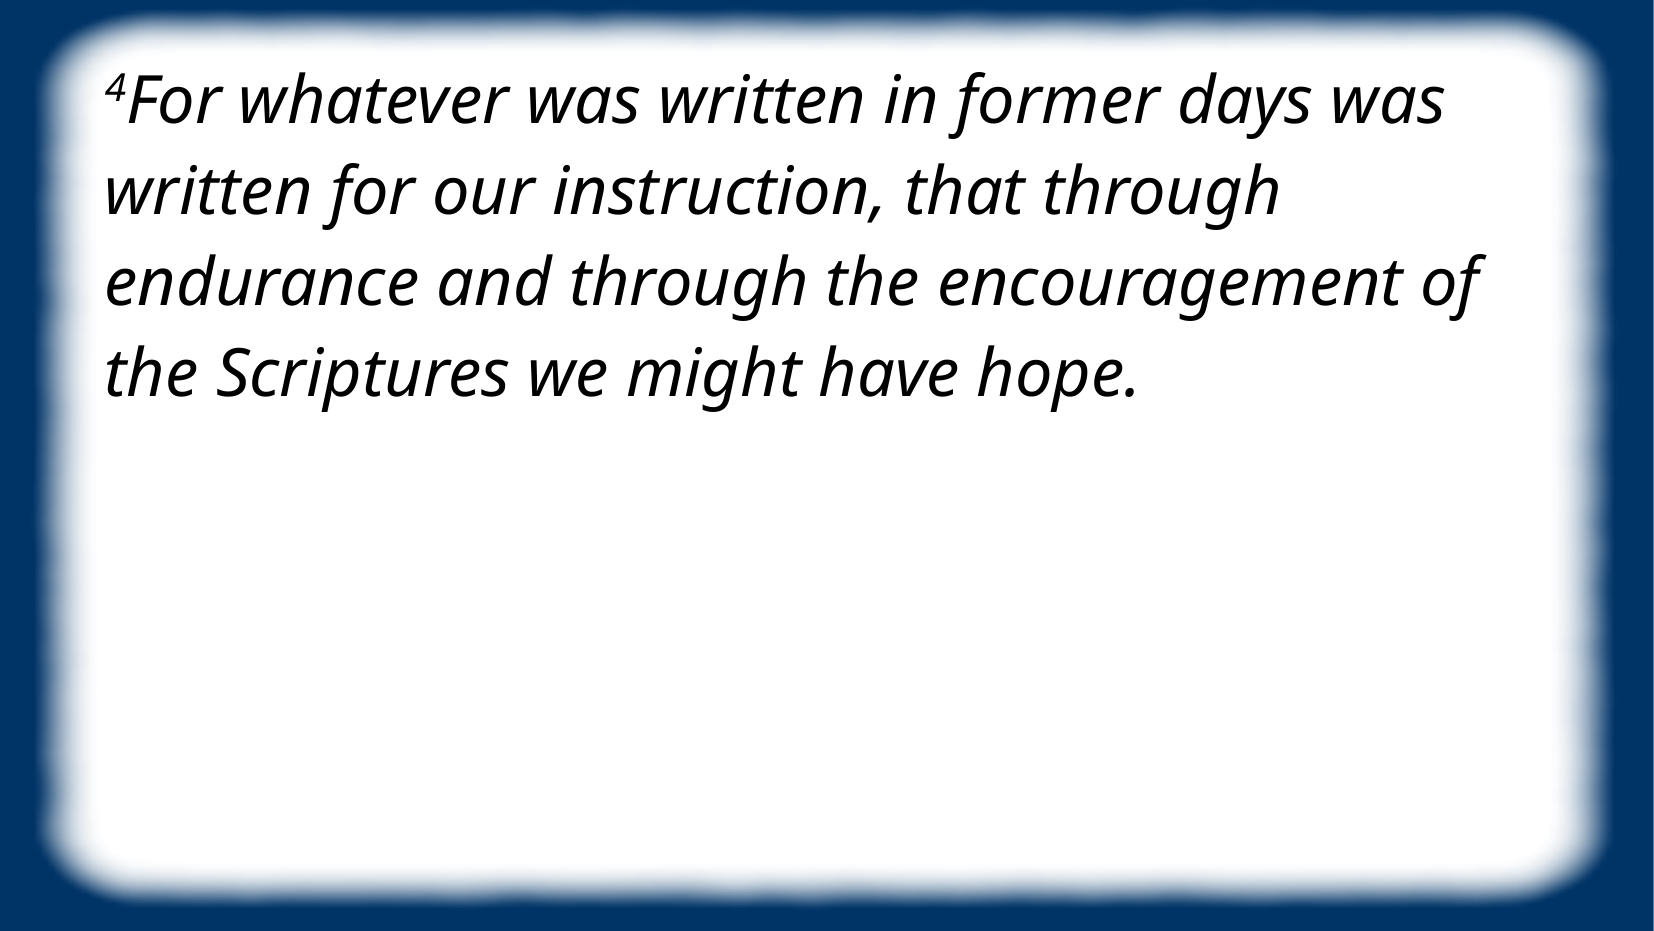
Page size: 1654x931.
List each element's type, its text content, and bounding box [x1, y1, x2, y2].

picture [0, 0, 1654, 931]
text_box 4For whatever was written in former days was written for our instruction, that through endurance and through the encouragement of the Scriptures we might have hope. [90, 45, 1561, 415]
